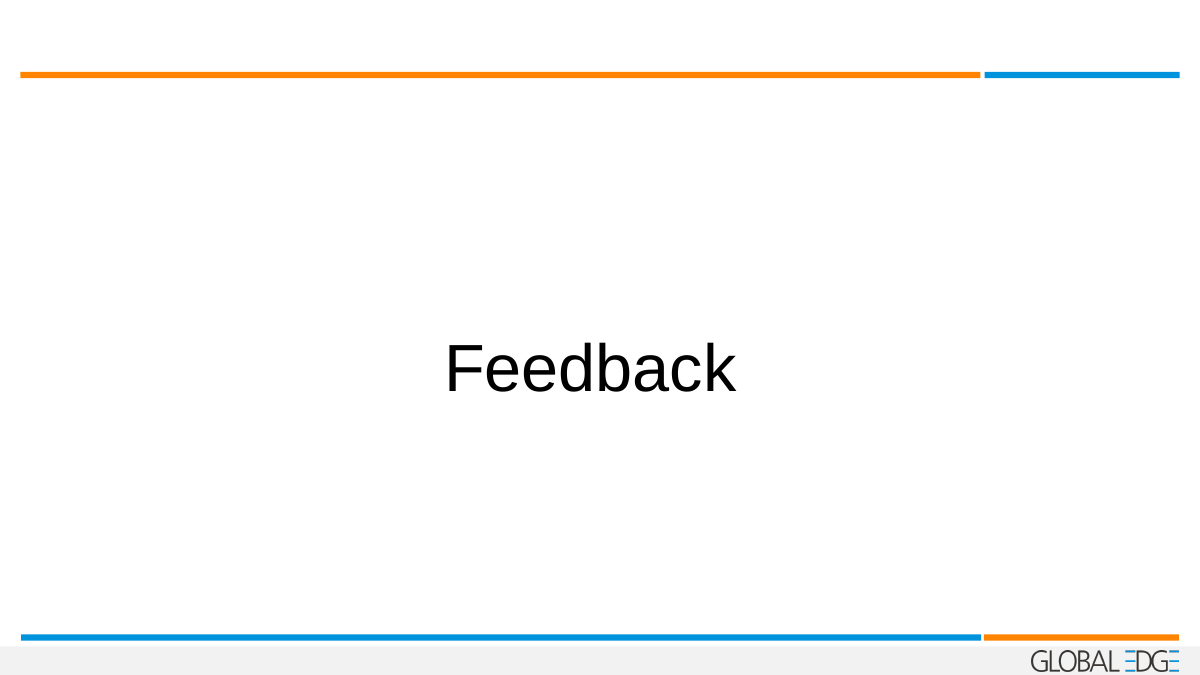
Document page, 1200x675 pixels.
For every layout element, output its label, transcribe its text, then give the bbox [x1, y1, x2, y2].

text_box Feedback [20, 97, 1179, 638]
picture [1031, 650, 1179, 672]
